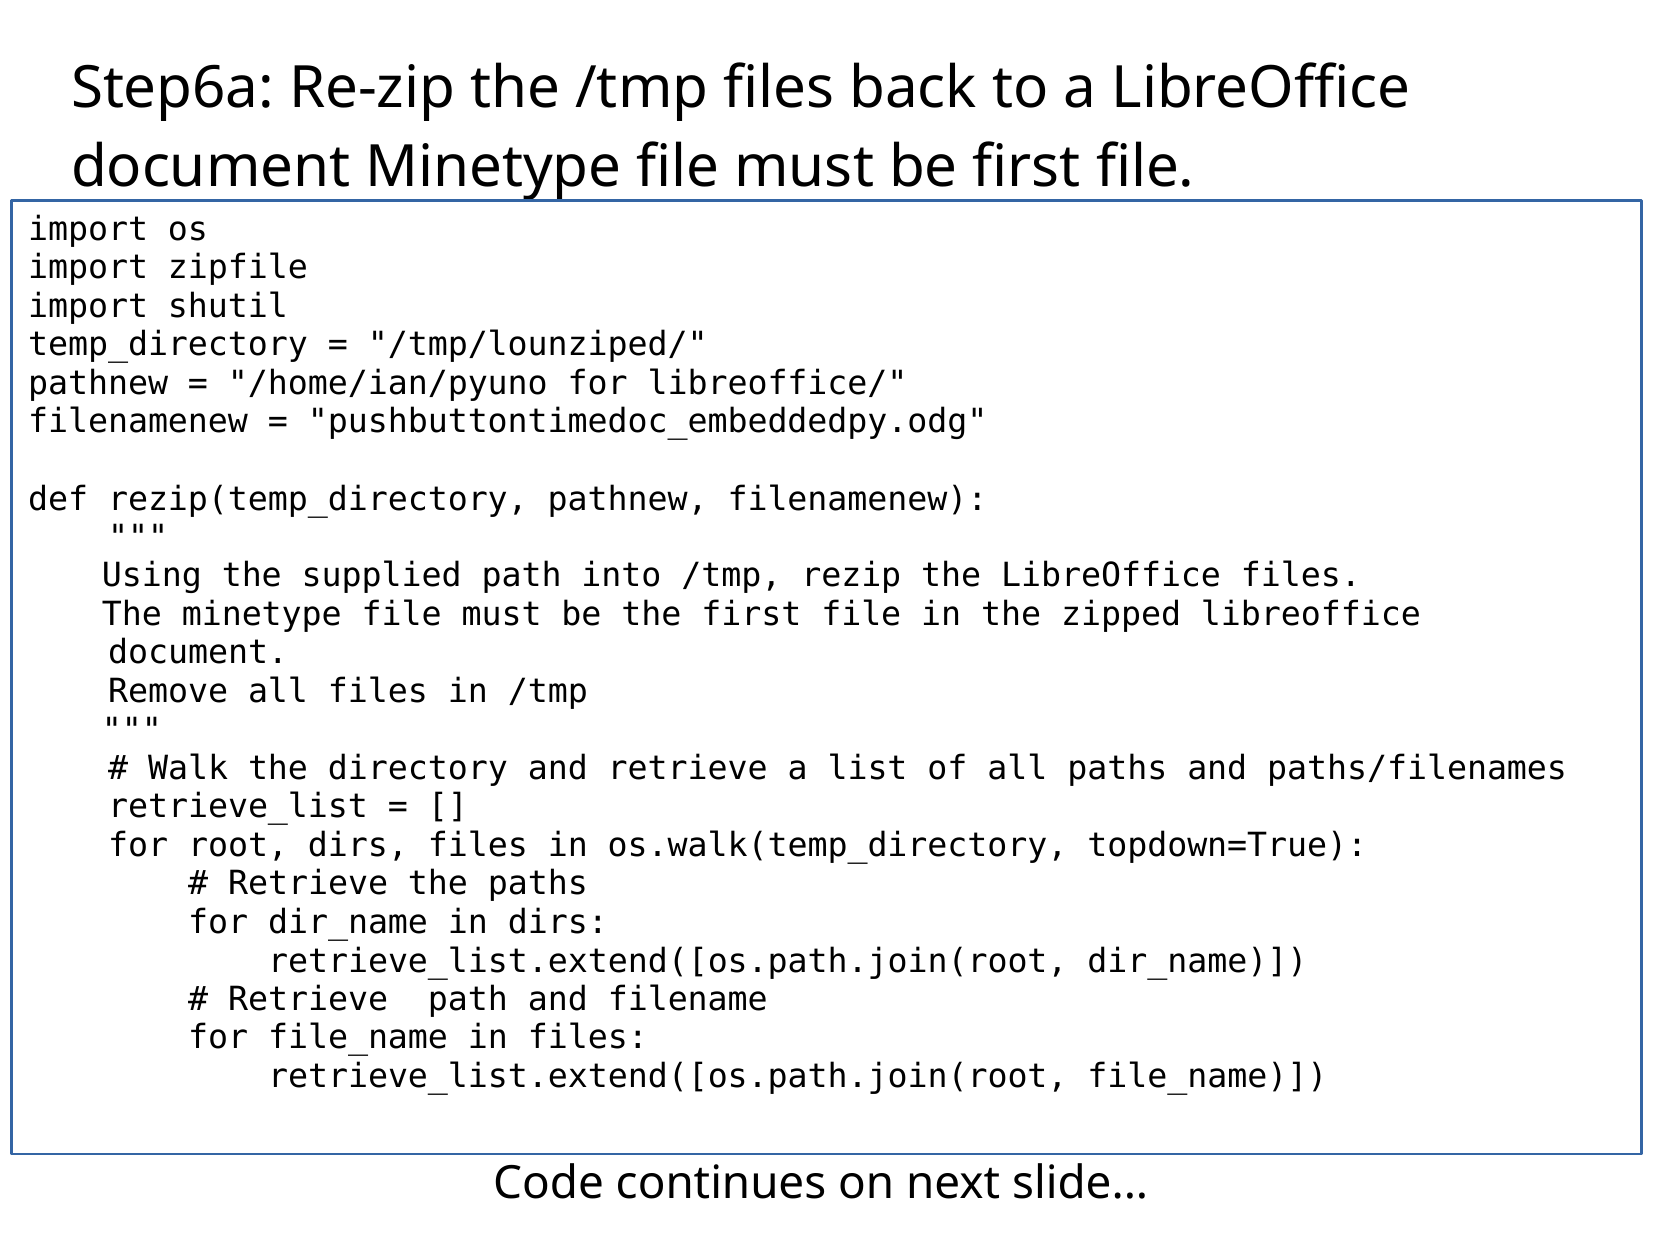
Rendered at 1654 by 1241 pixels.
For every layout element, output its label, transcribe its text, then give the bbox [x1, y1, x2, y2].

text_box Code continues on next slide... [76, 1151, 1566, 1211]
text_box import os import zipfile import shutil temp_directory = "/tmp/lounziped/" pathnew = "/home/ian/pyuno for libreoffice/" filenamenew = "pushbuttontimedoc_embeddedpy.odg" def rezip(temp_directory, pathnew, filenamenew): """ Using the supplied path into /tmp, rezip the LibreOffice files. The minetype file must be the first file in the zipped libreoffice document. Remove all files in /tmp """ # Walk the directory and retrieve a list of all paths and paths/filenames retrieve_list = [] for root, dirs, files in os.walk(temp_directory, topdown=True): # Retrieve the paths for dir_name in dirs: retrieve_list.extend([os.path.join(root, dir_name)]) # Retrieve path and filename for file_name in files: retrieve_list.extend([os.path.join(root, file_name)]) [11, 200, 1642, 1154]
title Step6a: Re-zip the /tmp files back to a LibreOffice document Minetype file must be first file. [70, 60, 1560, 189]
